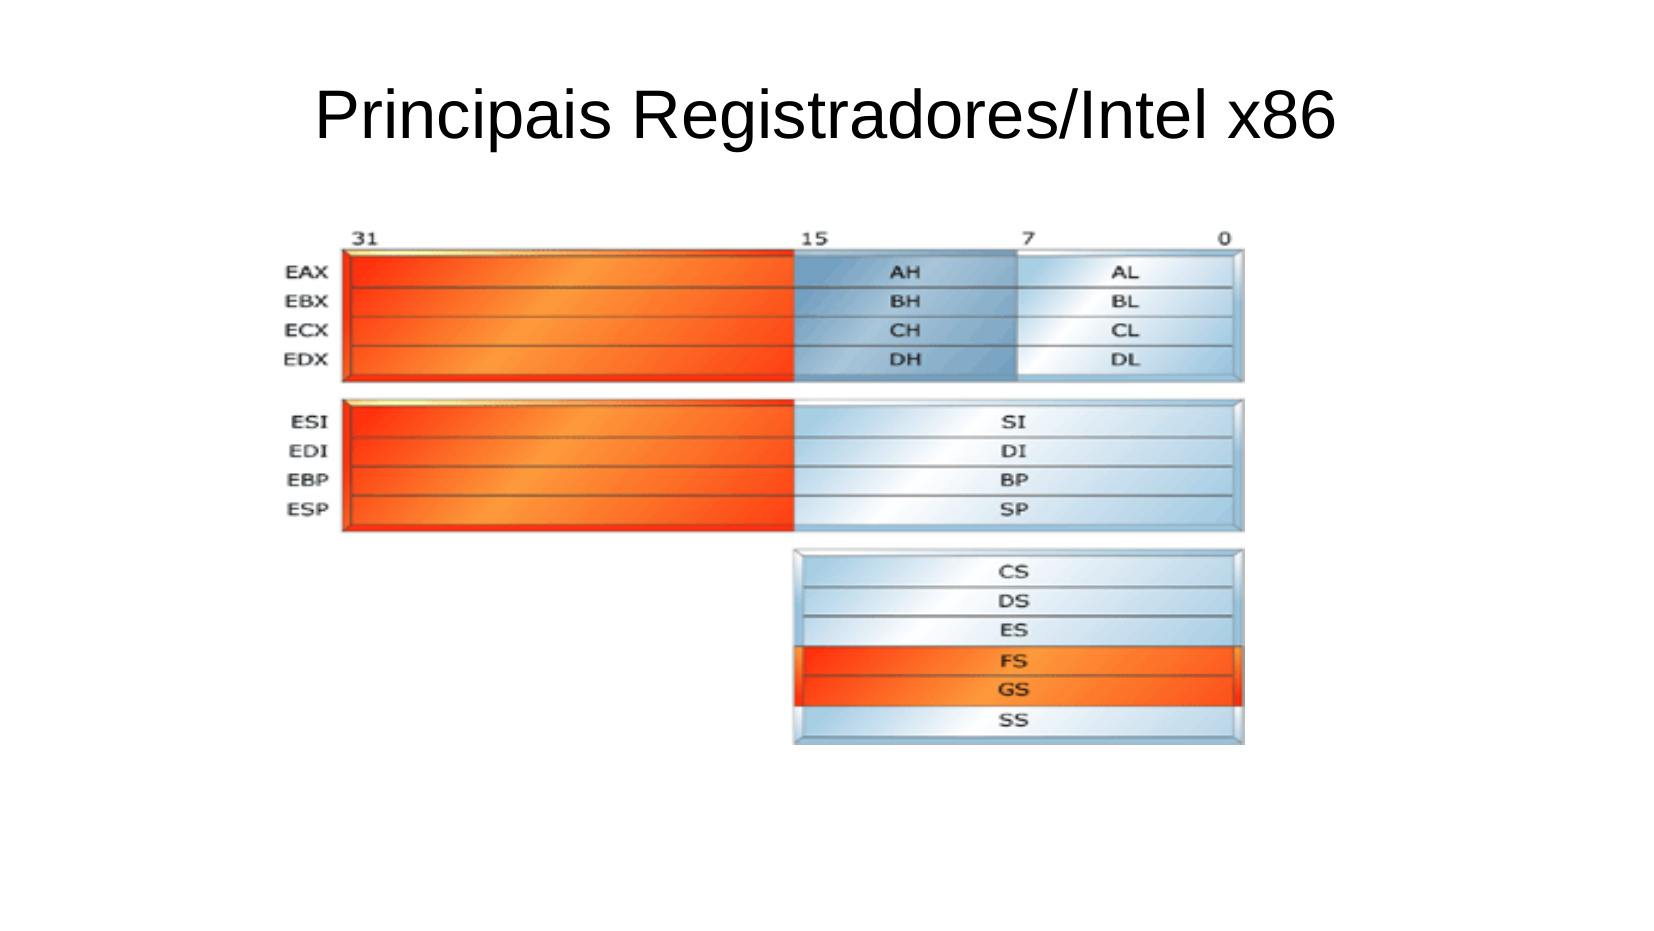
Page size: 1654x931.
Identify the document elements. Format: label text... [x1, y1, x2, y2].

title Principais Registradores/Intel x86 [82, 37, 1571, 193]
picture [283, 228, 1245, 745]
